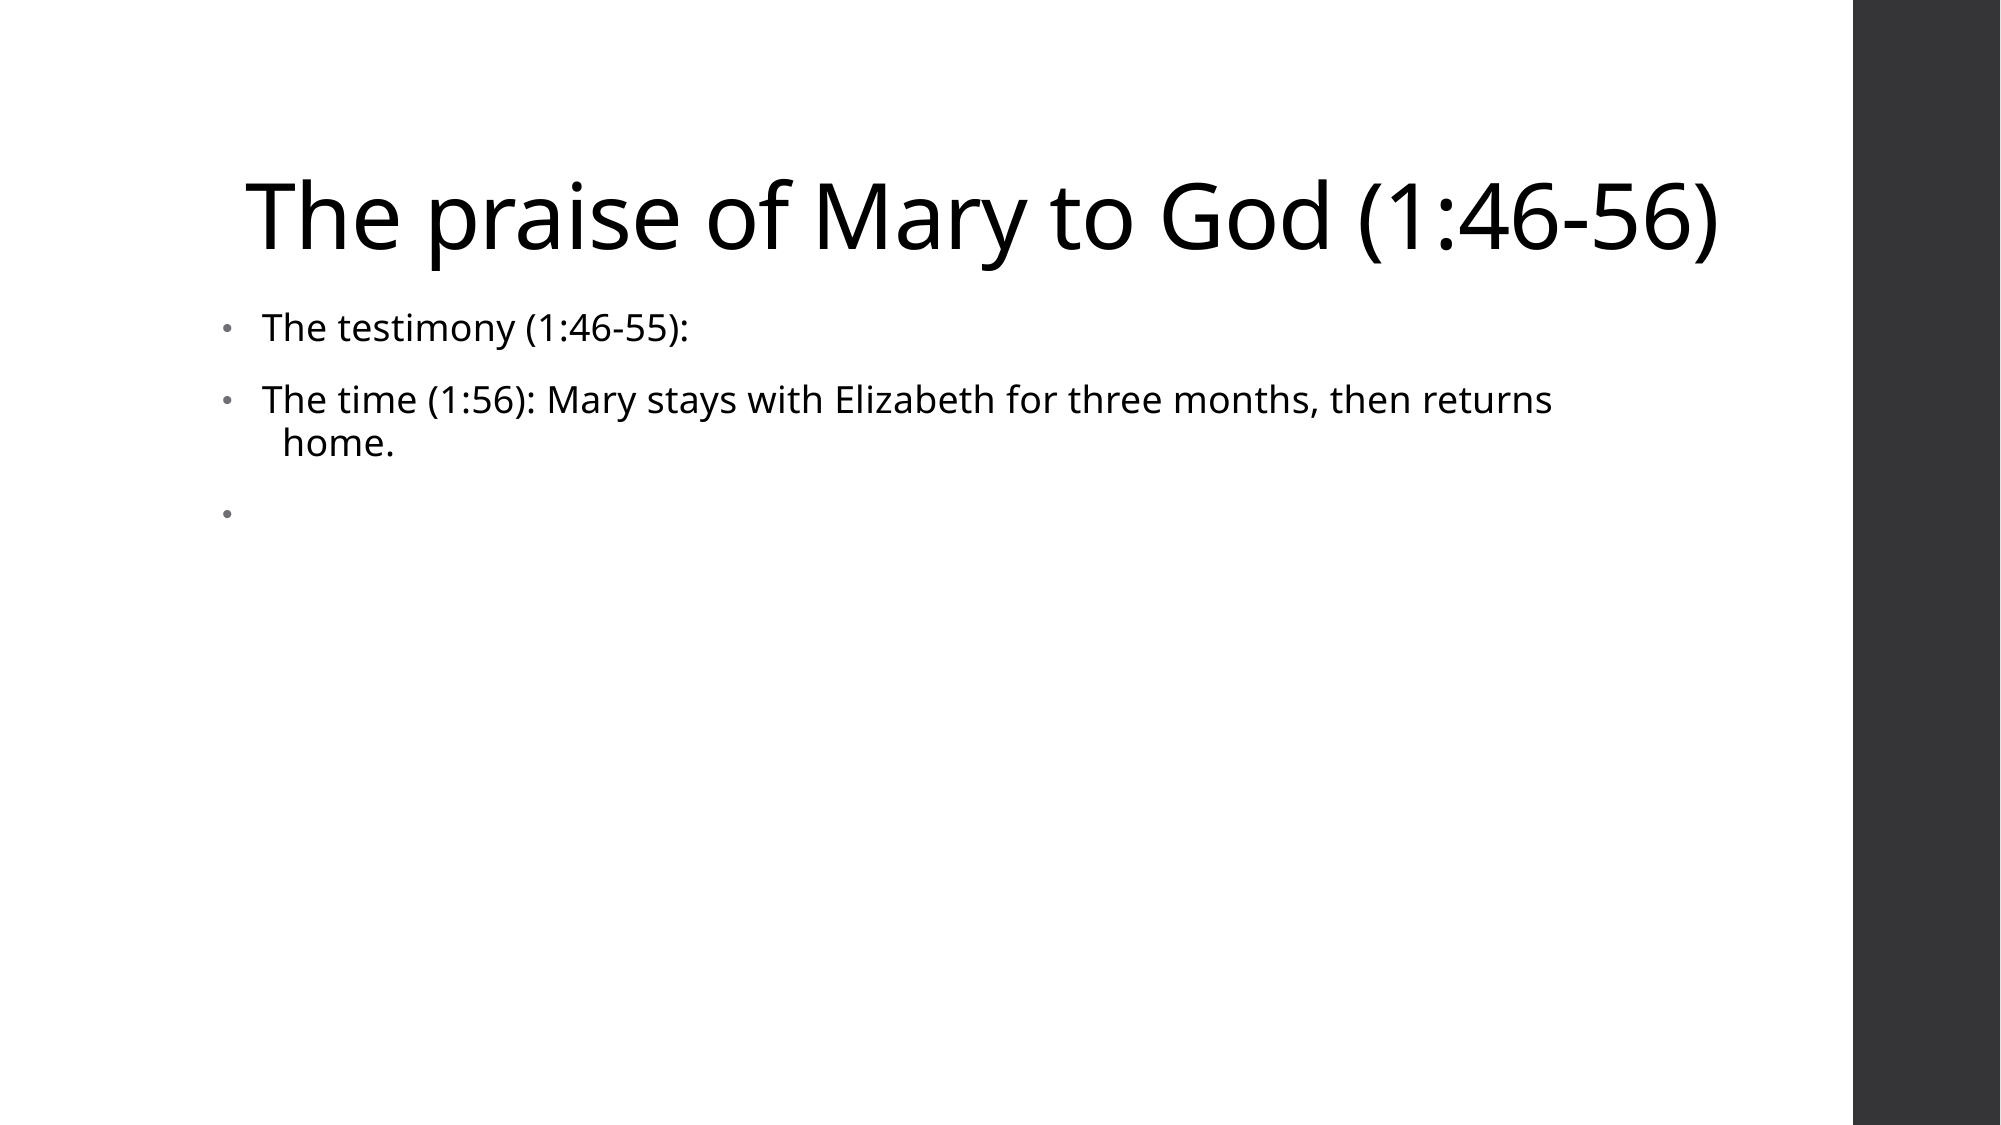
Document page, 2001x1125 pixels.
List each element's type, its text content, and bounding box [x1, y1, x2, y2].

list The testimony (1:46-55): The time (1:56): Mary stays with Elizabeth for three months, then returns home. [206, 299, 1617, 1014]
title The praise of Mary to God (1:46-56) [206, 60, 1797, 278]
